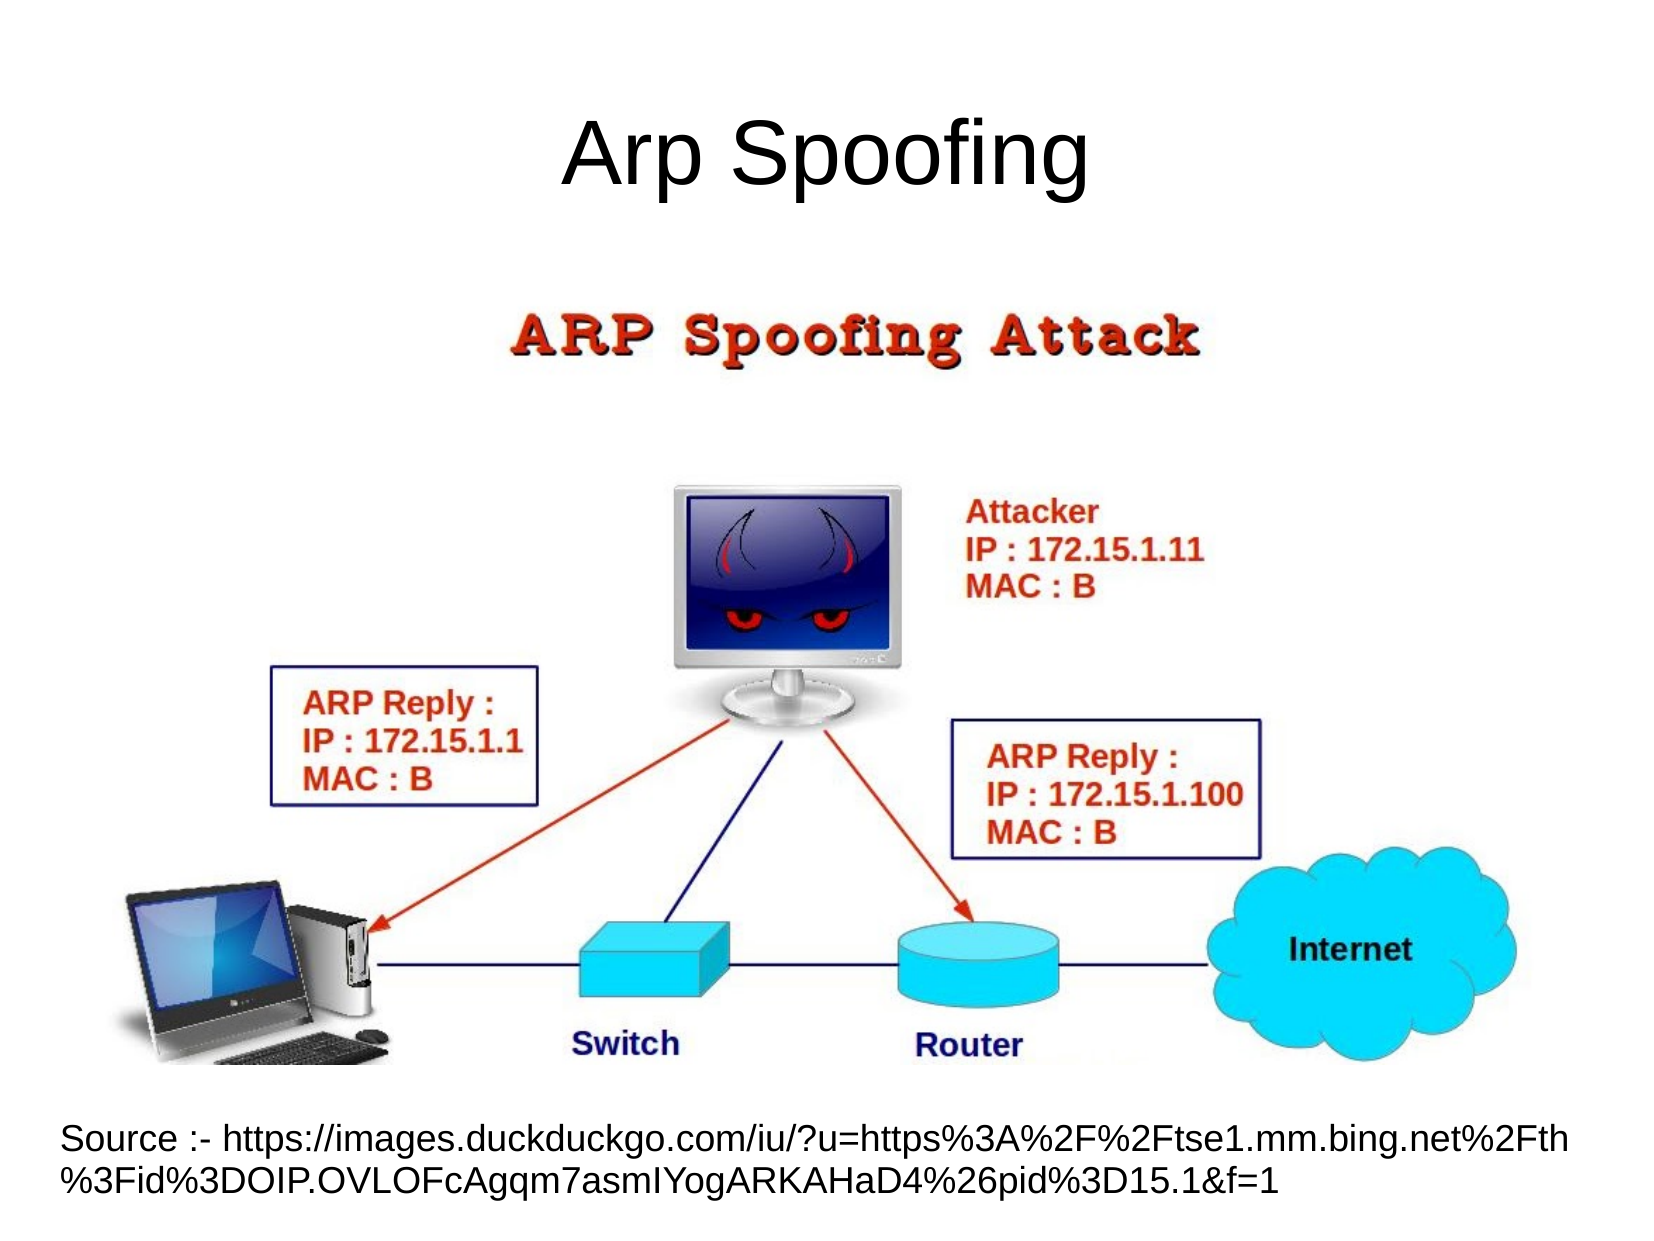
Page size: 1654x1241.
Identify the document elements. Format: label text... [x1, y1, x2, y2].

title Arp Spoofing [82, 49, 1571, 257]
text_box Source :- https://images.duckduckgo.com/iu/?u=https%3A%2F%2Ftse1.mm.bing.net%2Fth%3Fid%3DOIP.OVLOFcAgqm7asmIYogARKAHaD4%26pid%3D15.1&f=1 [45, 1110, 1636, 1209]
picture [90, 284, 1579, 1066]
